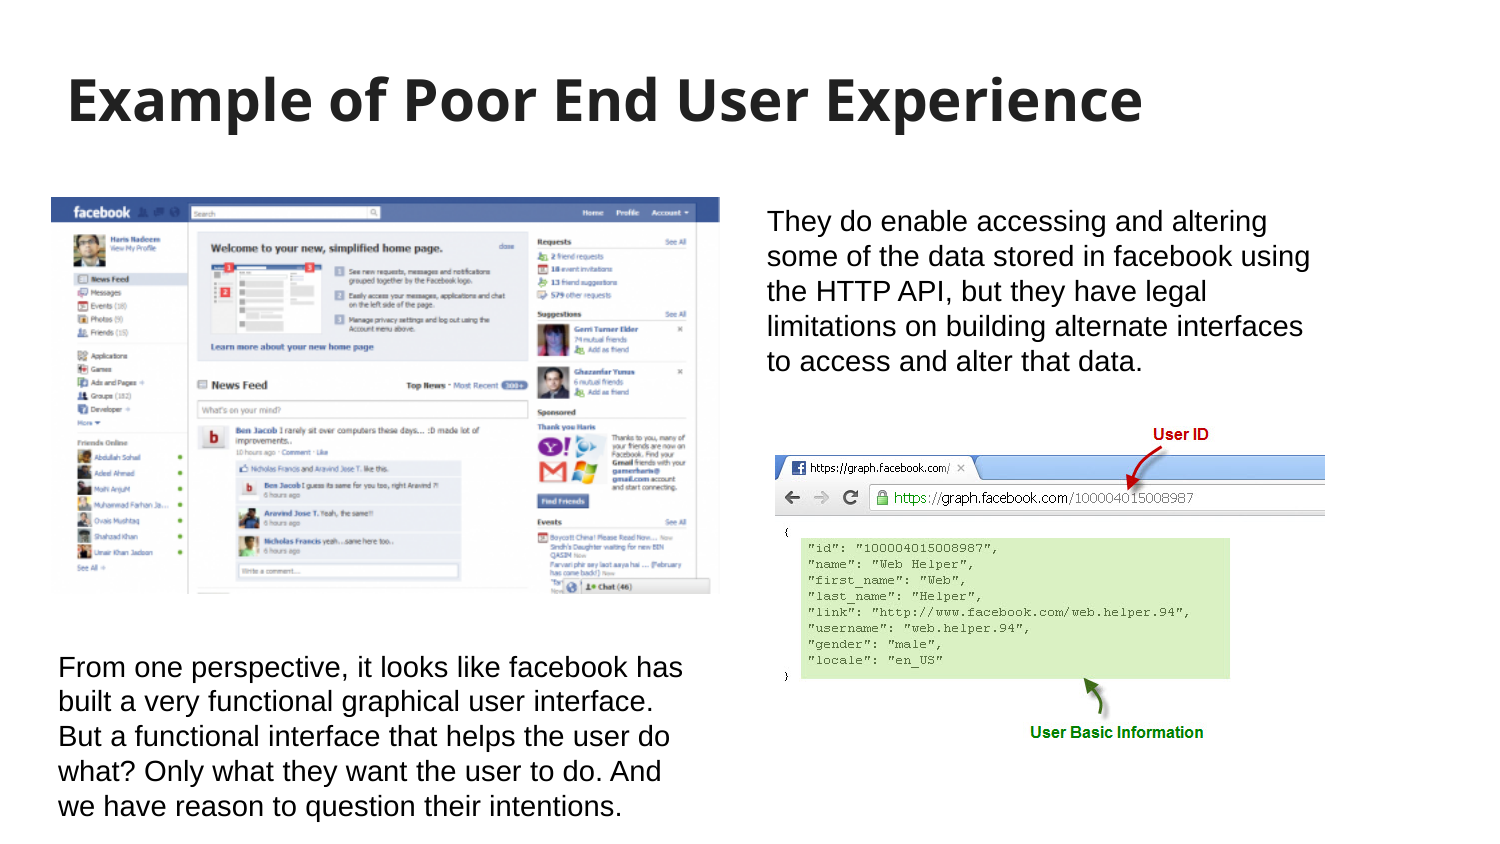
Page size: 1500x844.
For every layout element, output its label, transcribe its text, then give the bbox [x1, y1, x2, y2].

title Example of Poor End User Experience [51, 48, 1449, 180]
text_box From one perspective, it looks like facebook has built a very functional graphical user interface. But a functional interface that helps the user do what? Only what they want the user to do. And we have reason to question their intentions. [43, 632, 712, 826]
picture [775, 410, 1325, 761]
picture [51, 197, 720, 594]
text_box They do enable accessing and altering some of the data stored in facebook using the HTTP API, but they have legal limitations on building alternate interfaces to access and alter that data. [751, 187, 1349, 392]
